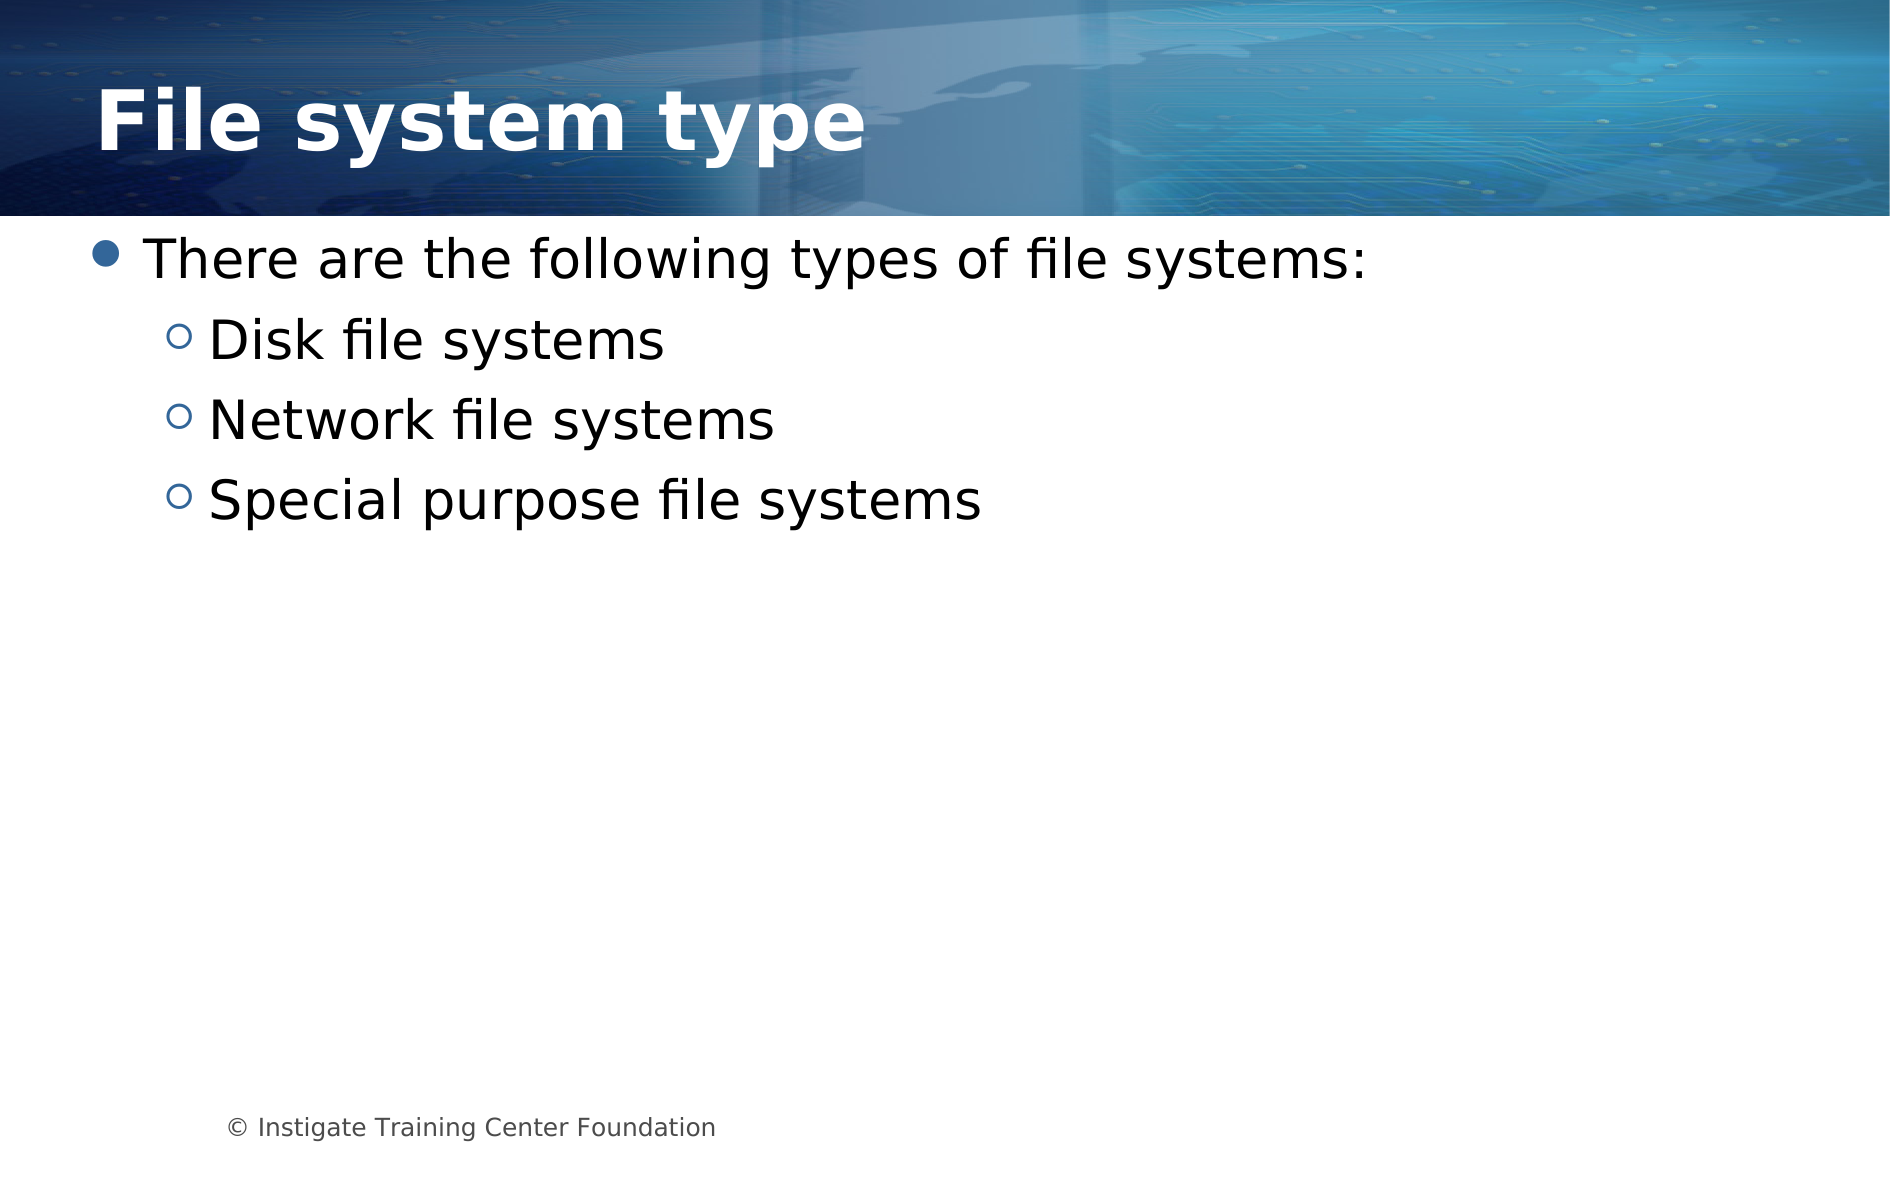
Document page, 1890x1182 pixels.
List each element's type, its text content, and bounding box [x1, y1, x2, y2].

picture [0, 0, 1890, 216]
list There are the following types of file systems: Disk file systems Network file systems Special purpose file systems [88, 228, 1788, 914]
title File system type [94, 47, 1793, 217]
